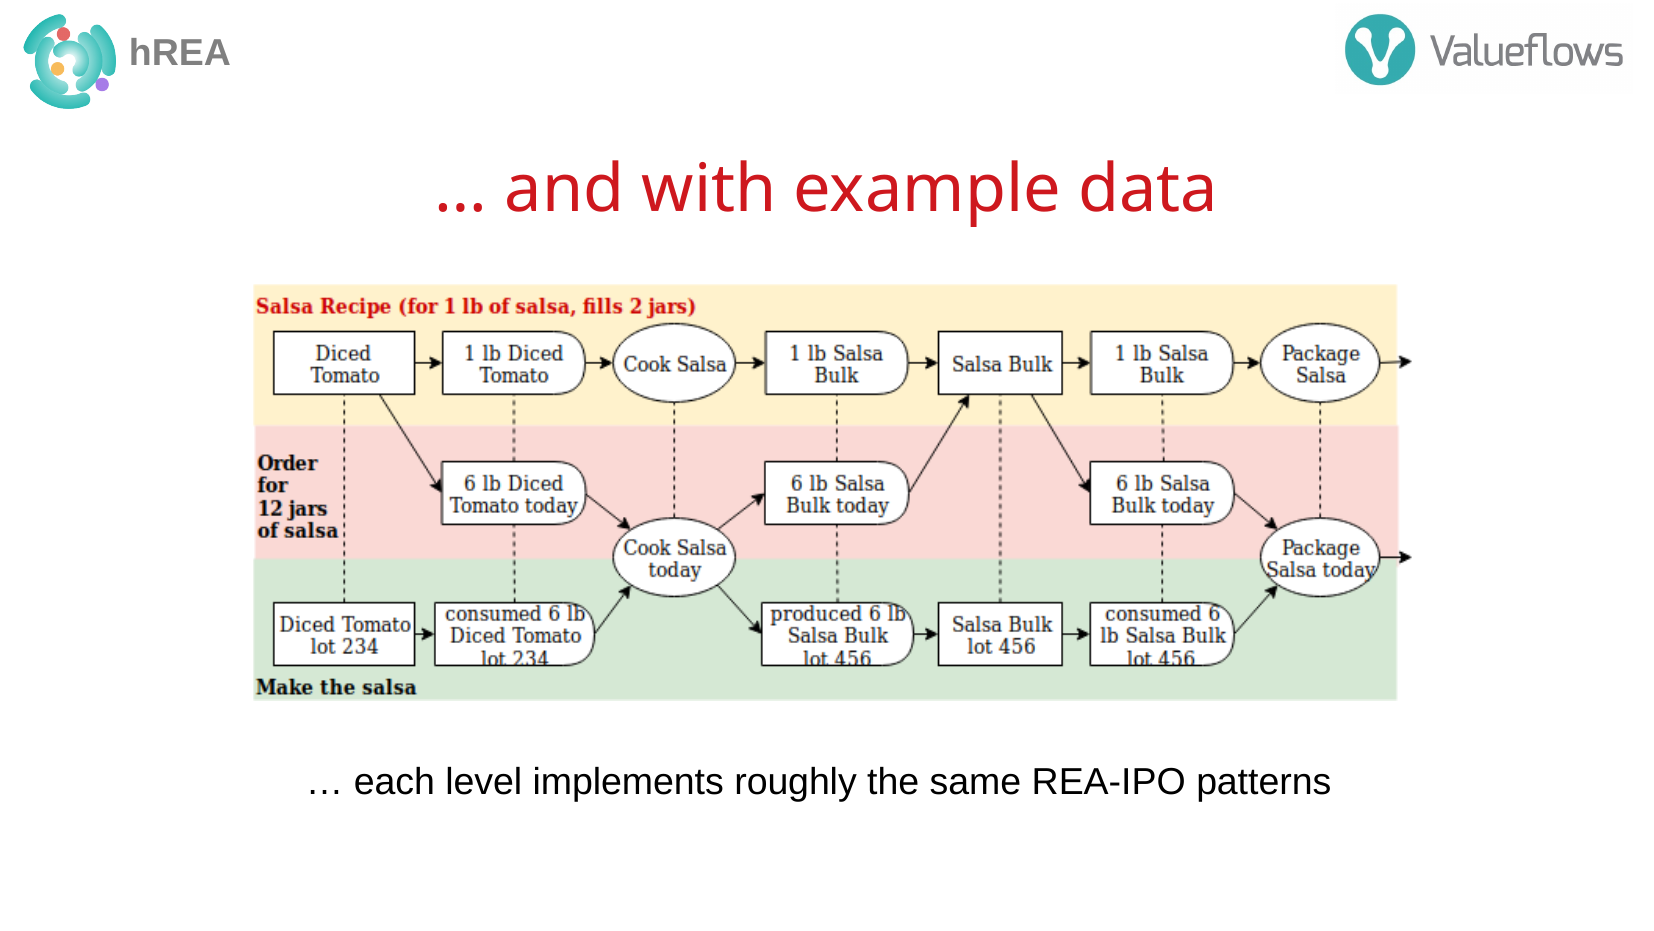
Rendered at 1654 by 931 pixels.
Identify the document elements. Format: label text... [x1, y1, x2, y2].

text_box … and with example data [144, 132, 1509, 223]
picture [253, 284, 1426, 701]
picture [21, 13, 116, 109]
text_box … each level implements roughly the same REA-IPO patterns [291, 753, 1358, 811]
text_box hREA [114, 24, 250, 81]
picture [1335, 3, 1633, 94]
